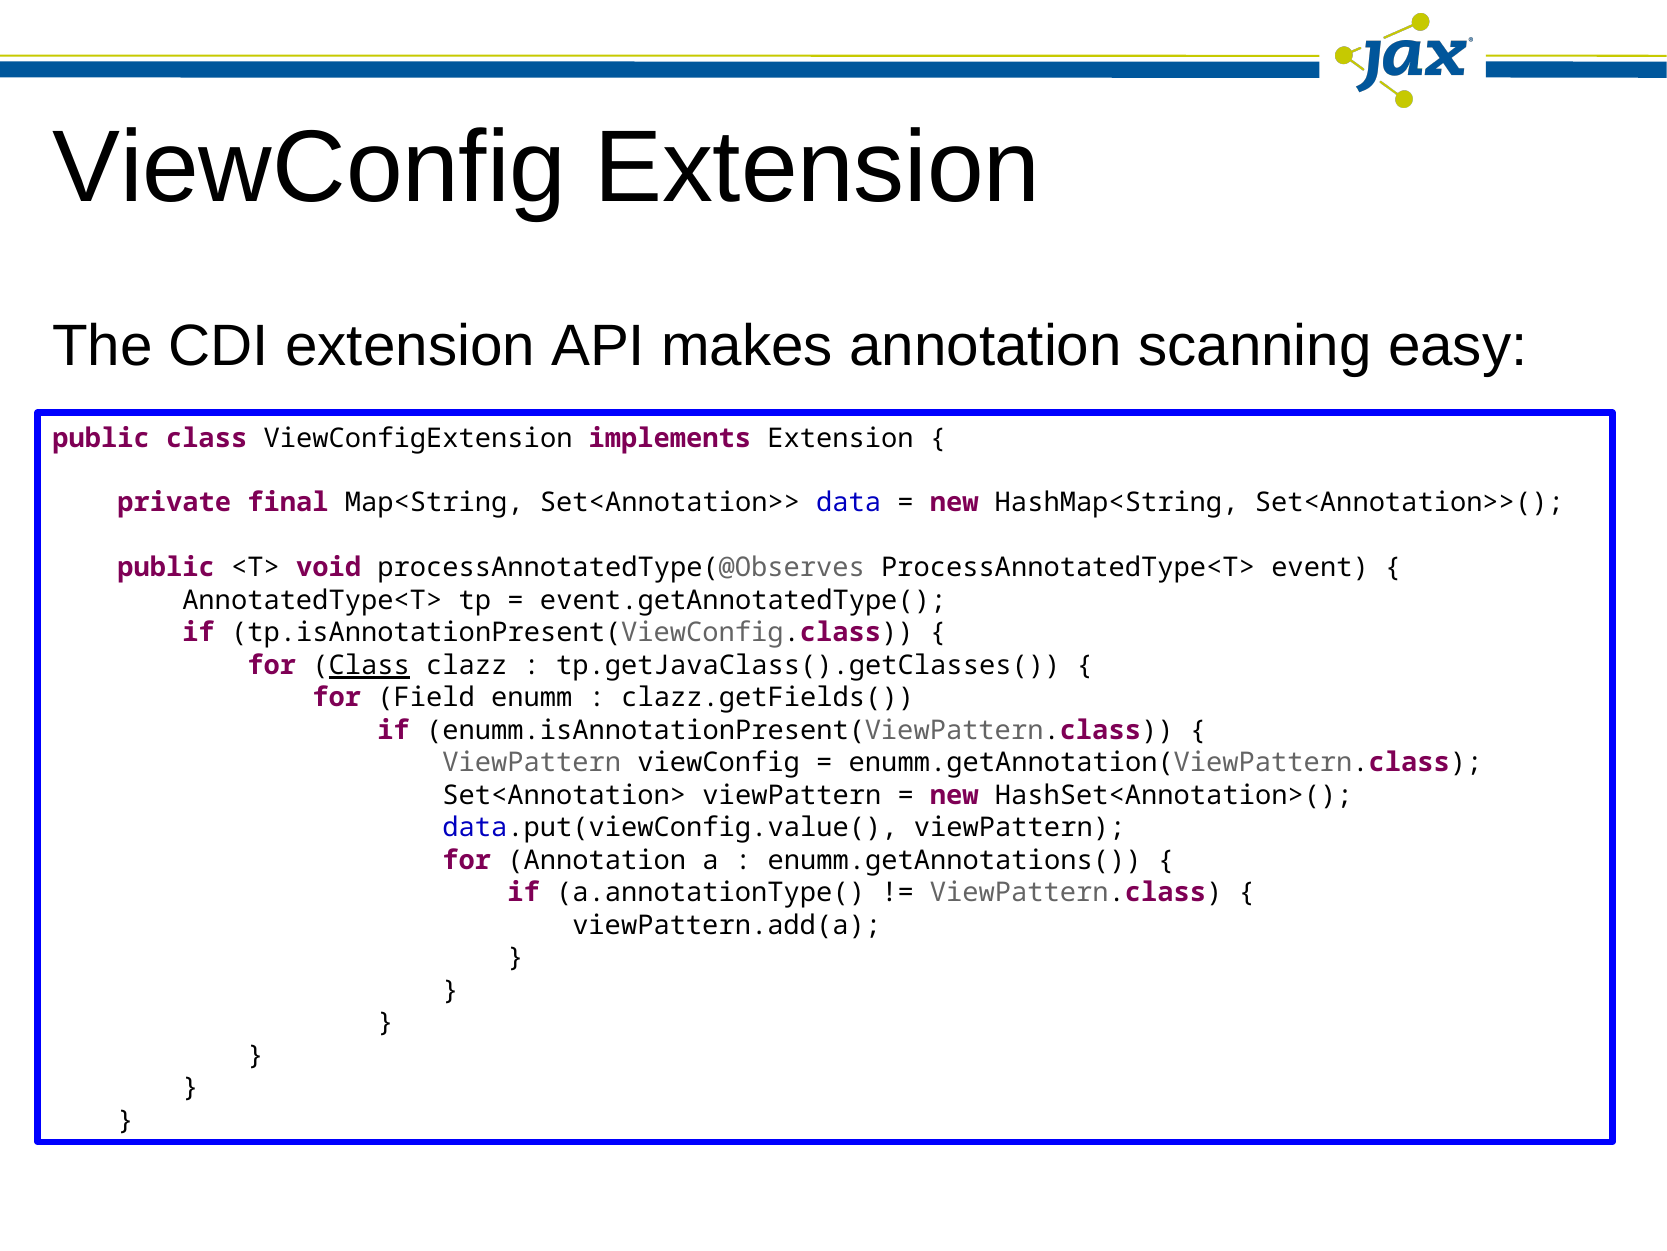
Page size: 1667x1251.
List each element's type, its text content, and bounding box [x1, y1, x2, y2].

picture [1335, 13, 1473, 91]
text_box public class ViewConfigExtension implements Extension { private final Map<String, Set<Annotation>> data = new HashMap<String, Set<Annotation>>(); public <T> void processAnnotatedType(@Observes ProcessAnnotatedType<T> event) { AnnotatedType<T> tp = event.getAnnotatedType(); if (tp.isAnnotationPresent(ViewConfig.class)) { for (Class clazz : tp.getJavaClass().getClasses()) { for (Field enumm : clazz.getFields()) if (enumm.isAnnotationPresent(ViewPattern.class)) { ViewPattern viewConfig = enumm.getAnnotation(ViewPattern.class); Set<Annotation> viewPattern = new HashSet<Annotation>(); data.put(viewConfig.value(), viewPattern); for (Annotation a : enumm.getAnnotations()) { if (a.annotationType() != ViewPattern.class) { viewPattern.add(a); } } } } } } [37, 412, 1613, 1142]
title ViewConfig Extension [37, 91, 1651, 230]
list The CDI extension API makes annotation scanning easy: [37, 300, 1613, 409]
